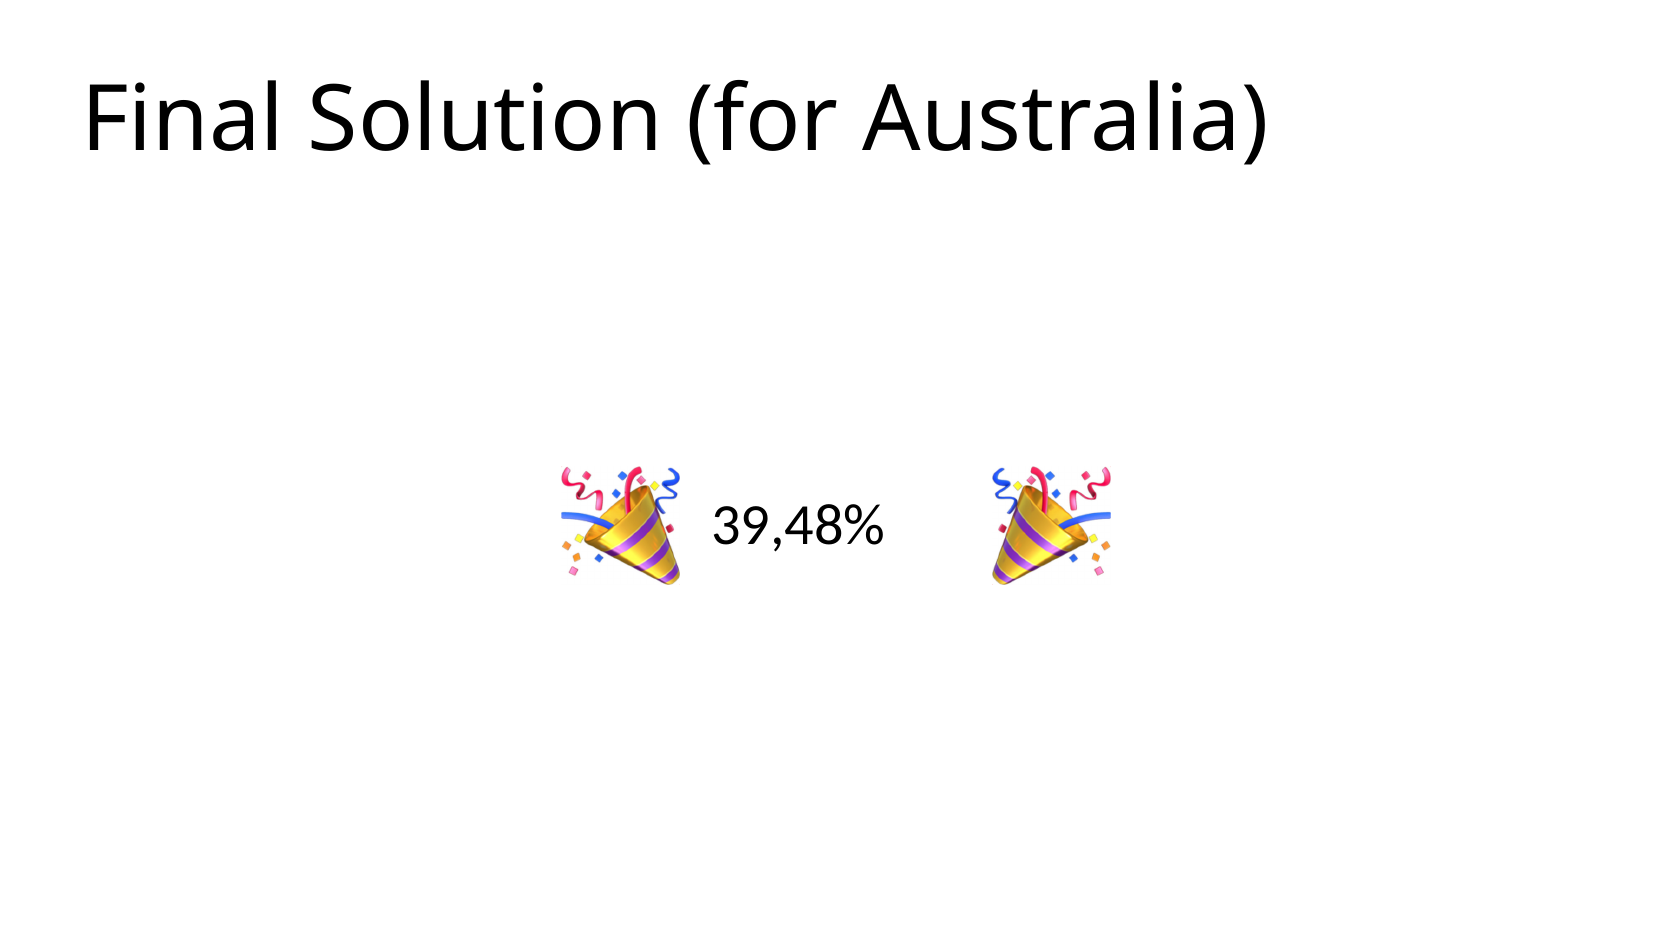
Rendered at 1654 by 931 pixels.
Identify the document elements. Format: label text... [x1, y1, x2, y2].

title Final Solution (for Australia) [81, 37, 1570, 193]
picture [561, 466, 680, 585]
text_box 39,48% [667, 500, 987, 666]
picture [992, 466, 1111, 585]
